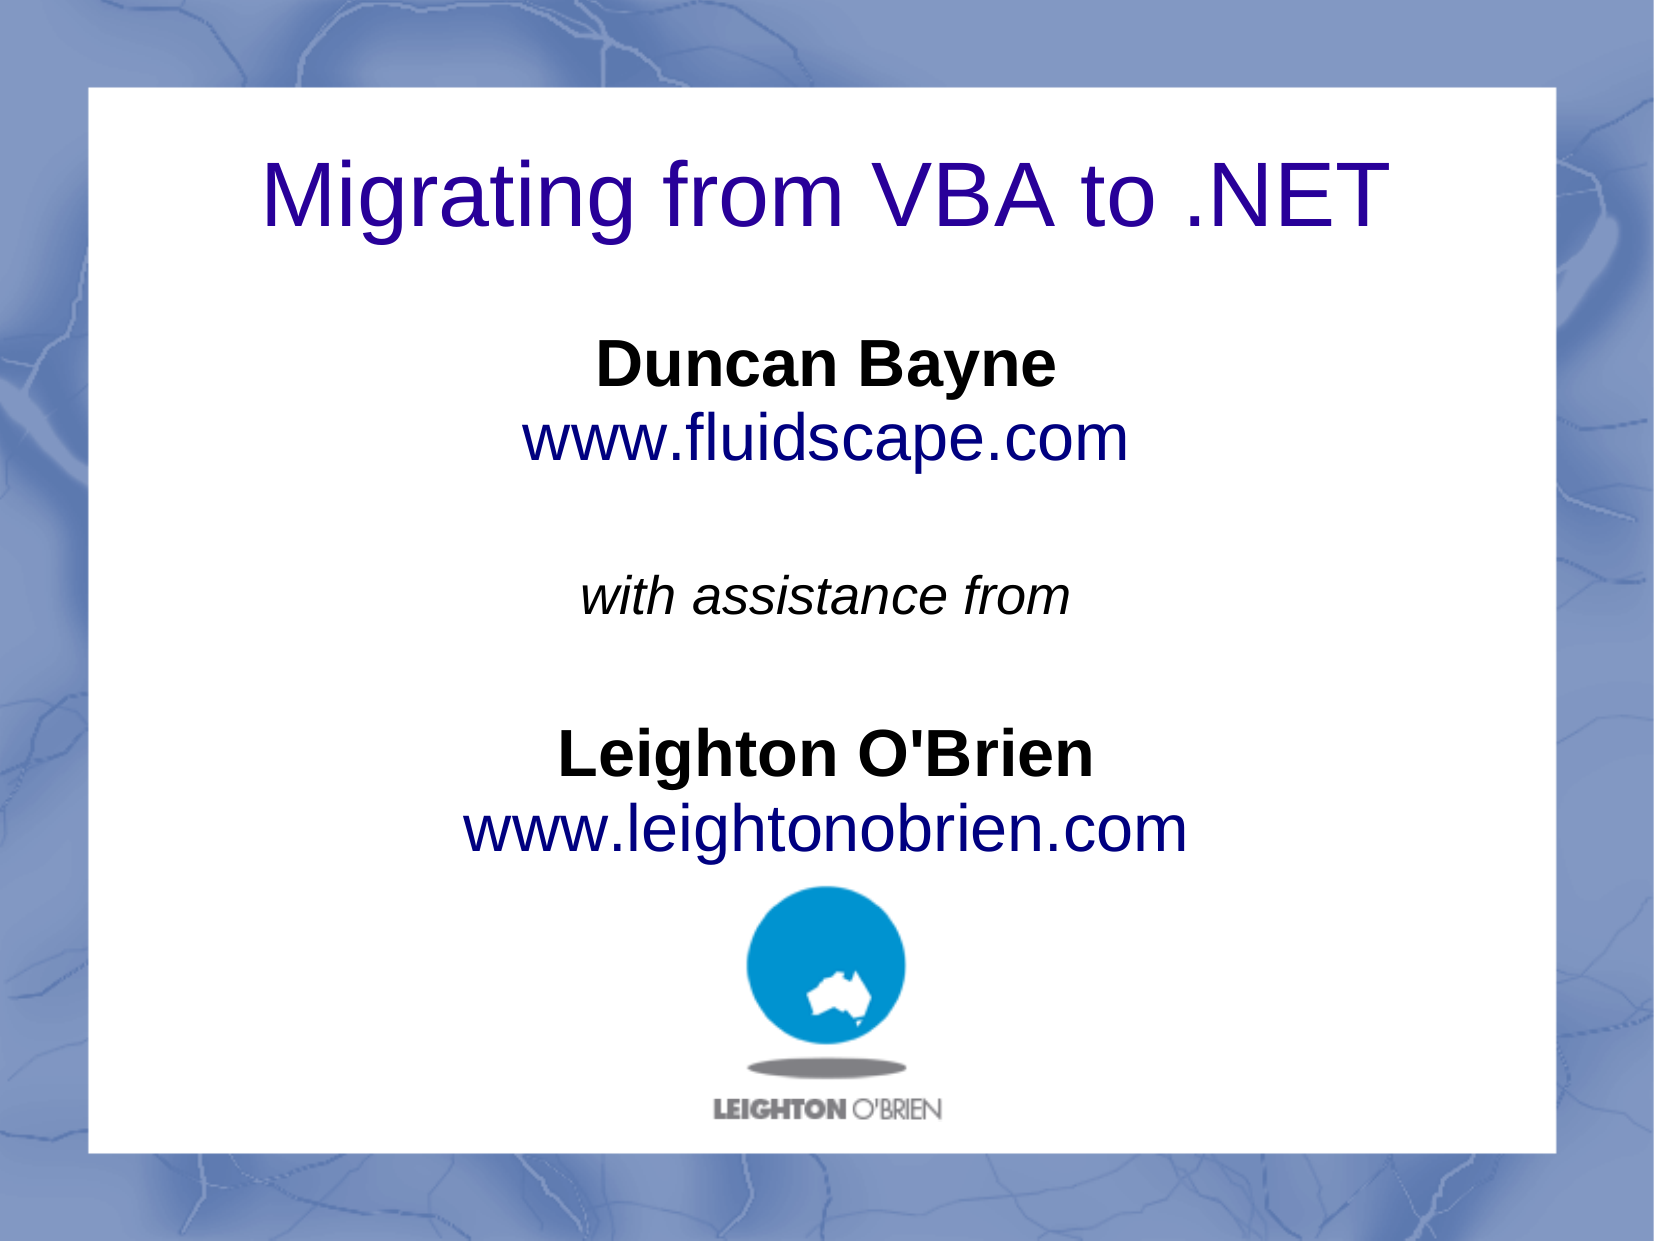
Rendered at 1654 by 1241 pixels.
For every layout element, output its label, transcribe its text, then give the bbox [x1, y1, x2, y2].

picture [0, 0, 1654, 1241]
title Migrating from VBA to .NET [118, 98, 1536, 291]
list Duncan Bayne www.fluidscape.com with assistance from Leighton O'Brien www.leightonobrien.com [147, 325, 1506, 970]
